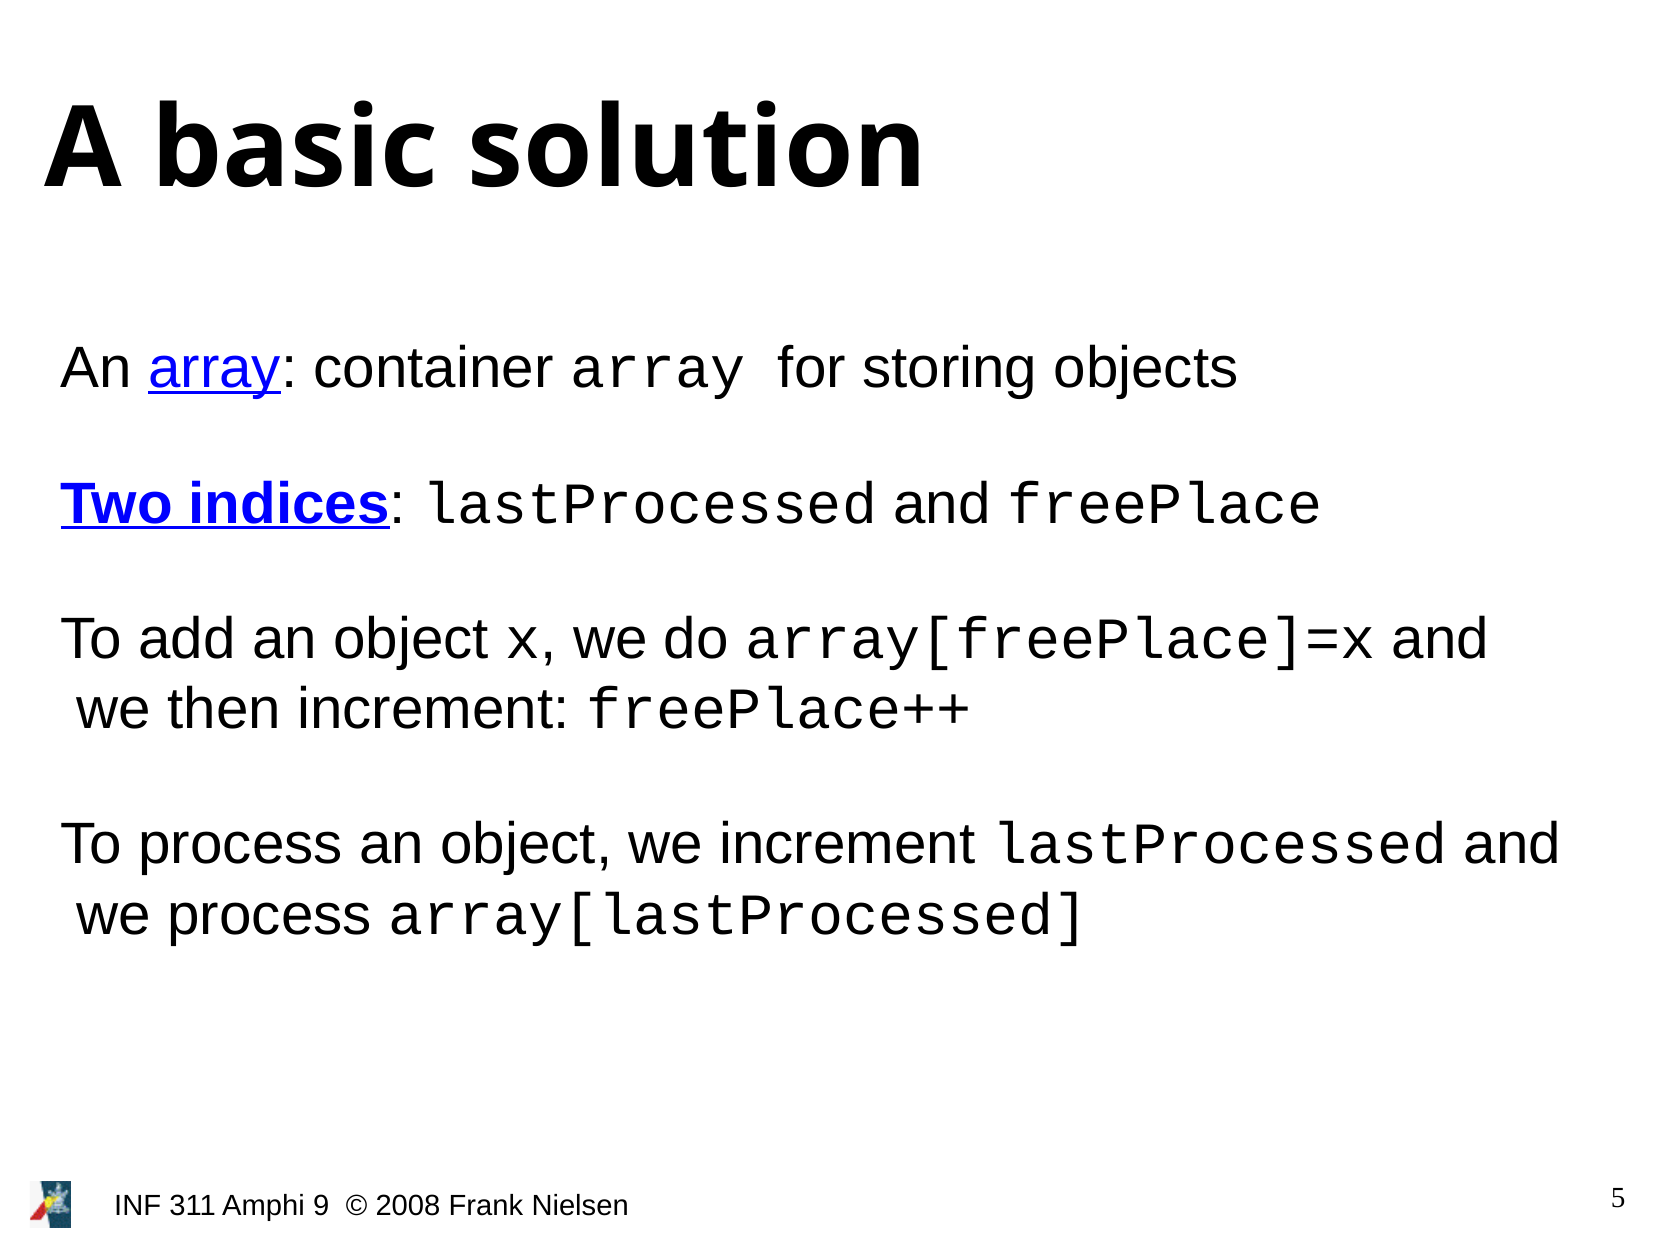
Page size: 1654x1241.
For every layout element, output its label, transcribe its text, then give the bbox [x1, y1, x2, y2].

text_box A basic solution [29, 59, 1047, 233]
text_box An array: container array for storing objects Two indices: lastProcessed and freePlace To add an object x, we do array[freePlace]=x and we then increment: freePlace++ To process an object, we increment lastProcessed and we process array[lastProcessed] [29, 327, 1613, 949]
picture [29, 1181, 71, 1228]
